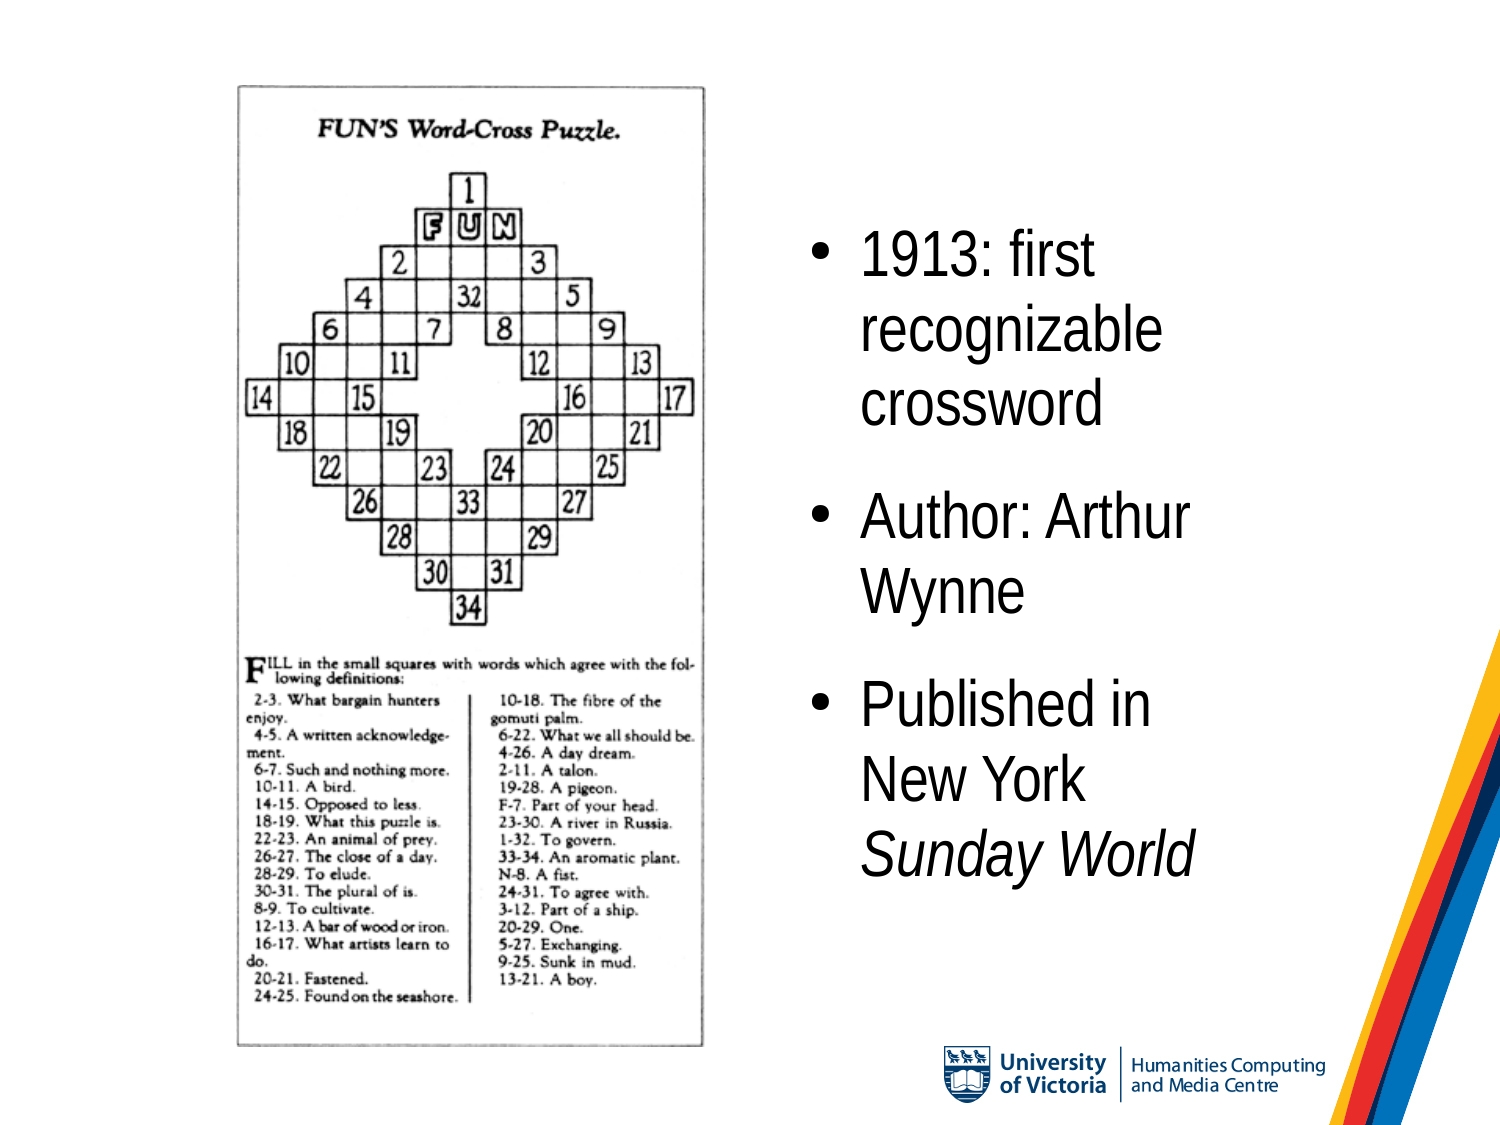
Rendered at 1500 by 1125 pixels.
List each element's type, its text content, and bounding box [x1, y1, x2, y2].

picture [0, 0, 1500, 1125]
list 1913: first recognizable crossword Author: Arthur Wynne Published in New York Sunday World [791, 215, 1268, 897]
